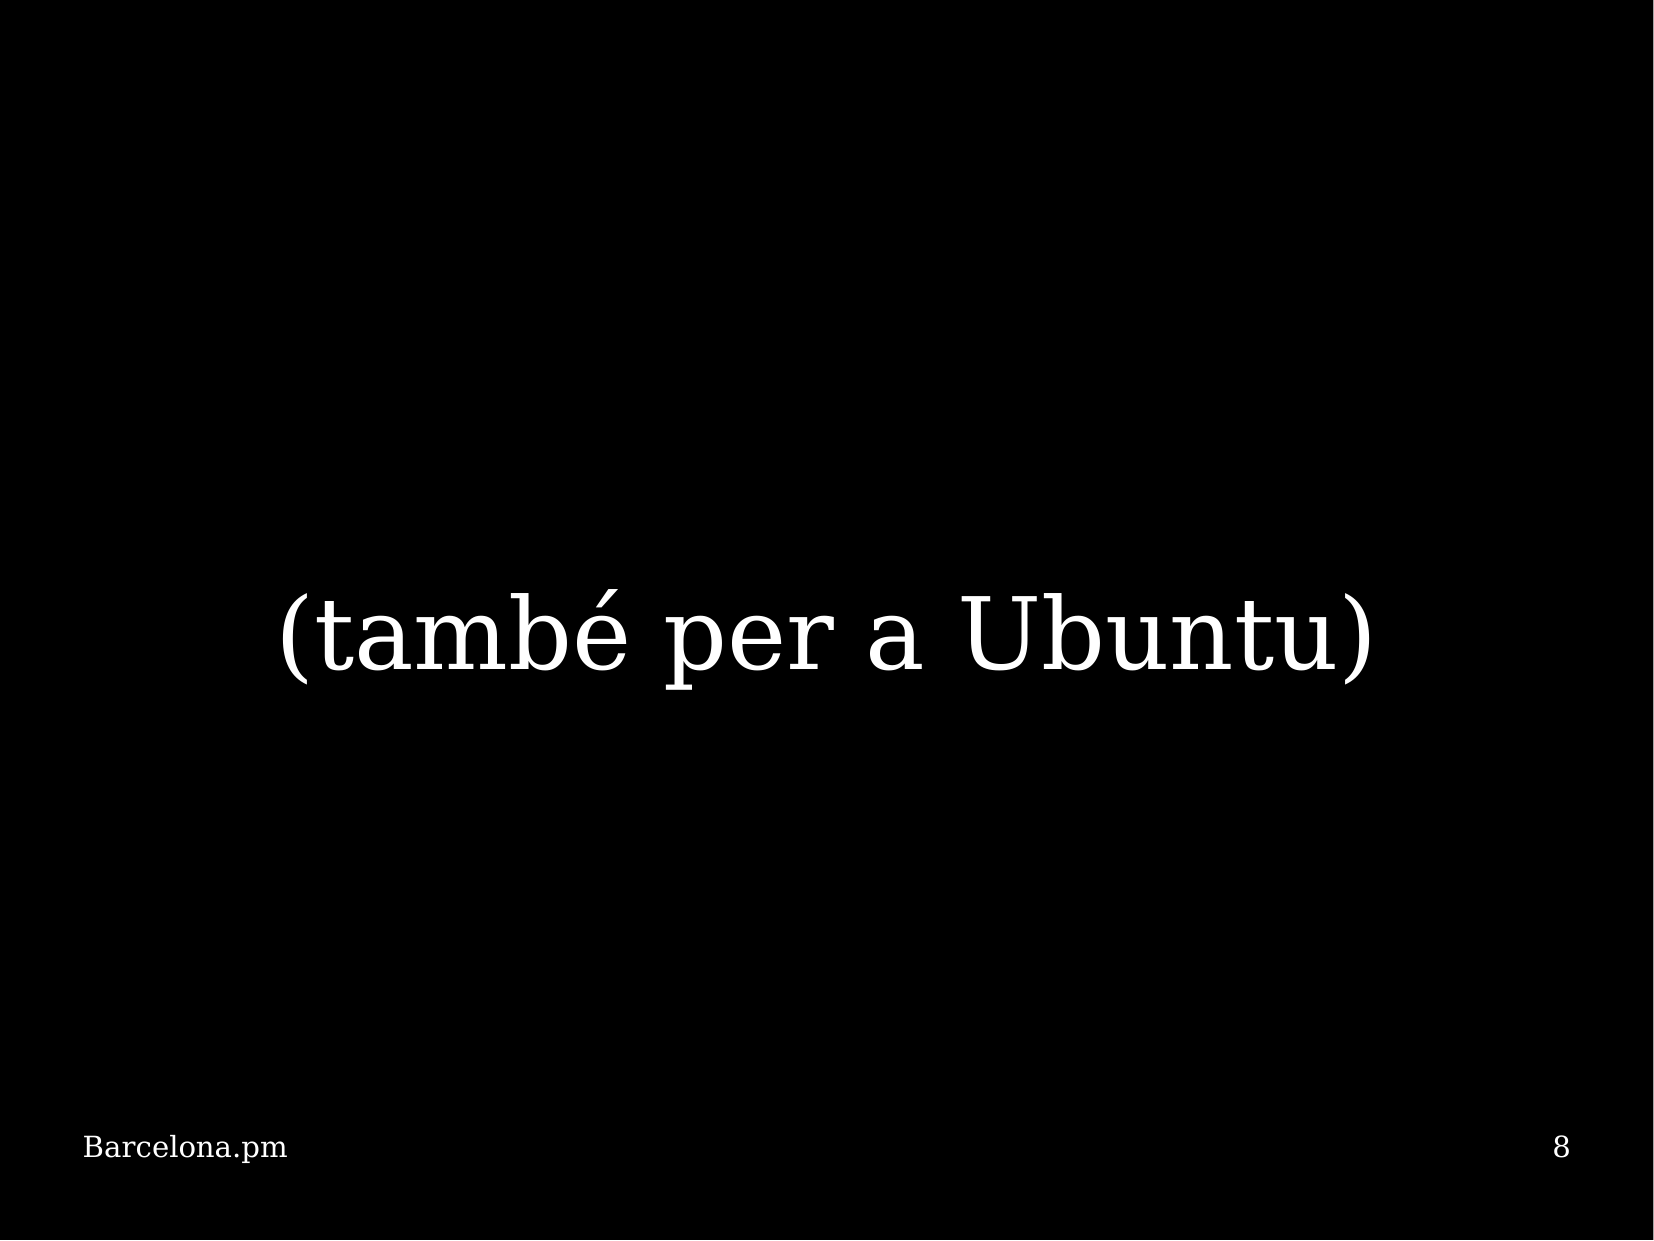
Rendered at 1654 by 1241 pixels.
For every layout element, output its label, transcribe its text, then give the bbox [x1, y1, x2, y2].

title (també per a Ubuntu) [59, 523, 1595, 717]
